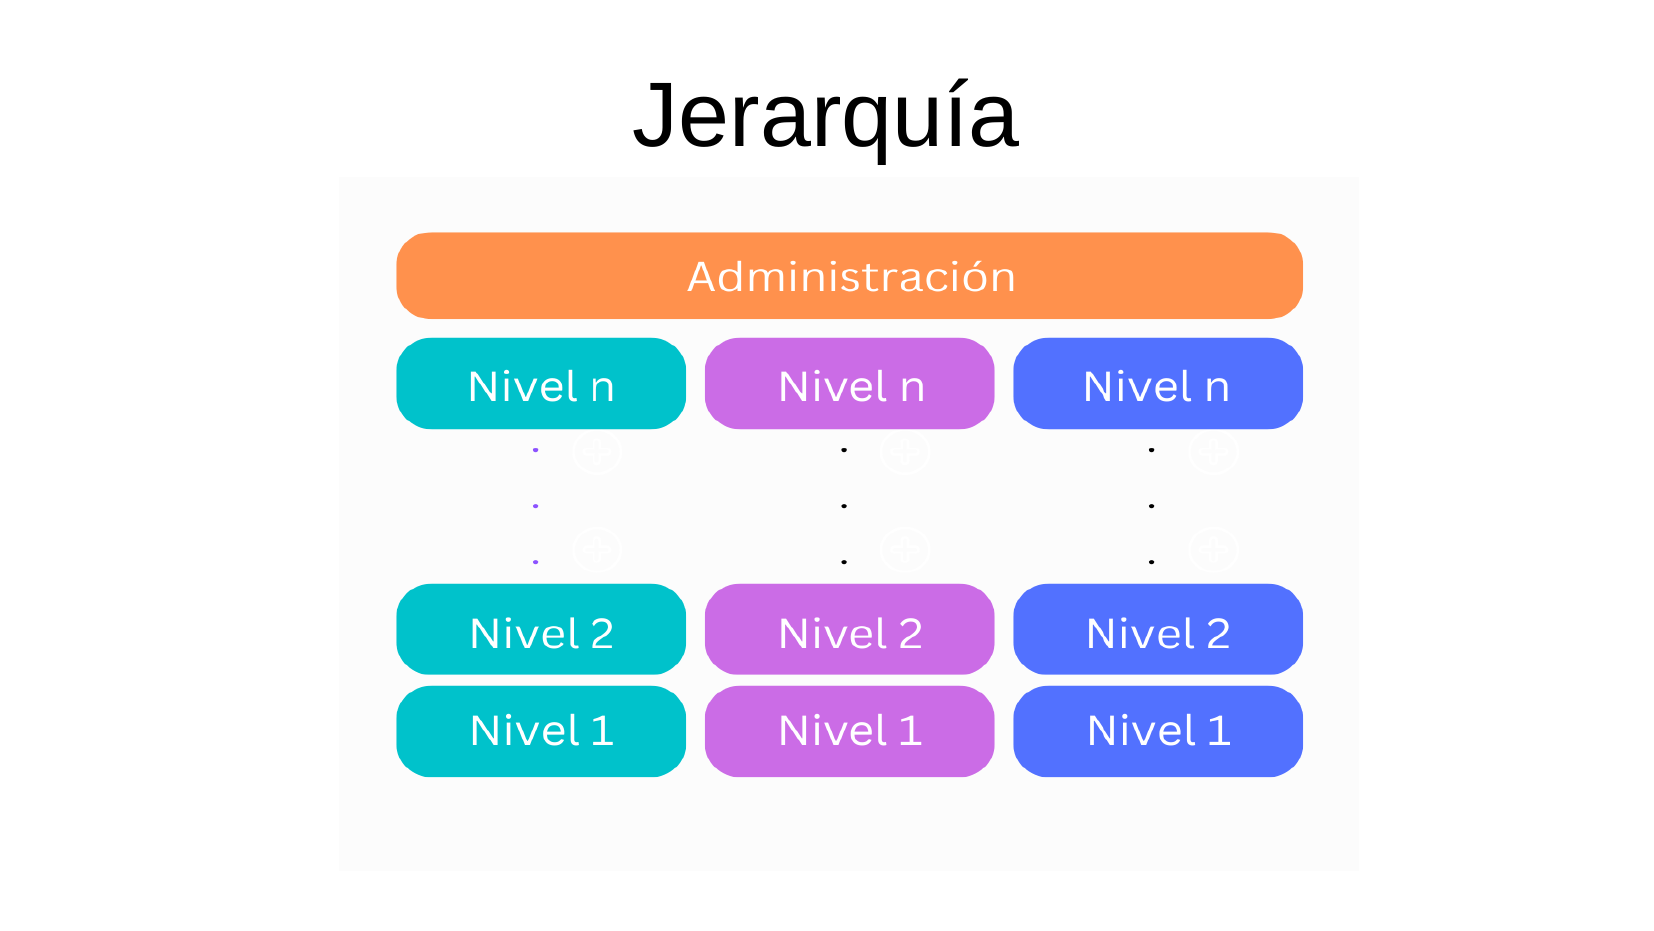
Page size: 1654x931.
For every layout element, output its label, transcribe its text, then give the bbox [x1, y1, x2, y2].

picture [339, 177, 1359, 871]
title Jerarquía [82, 37, 1571, 193]
